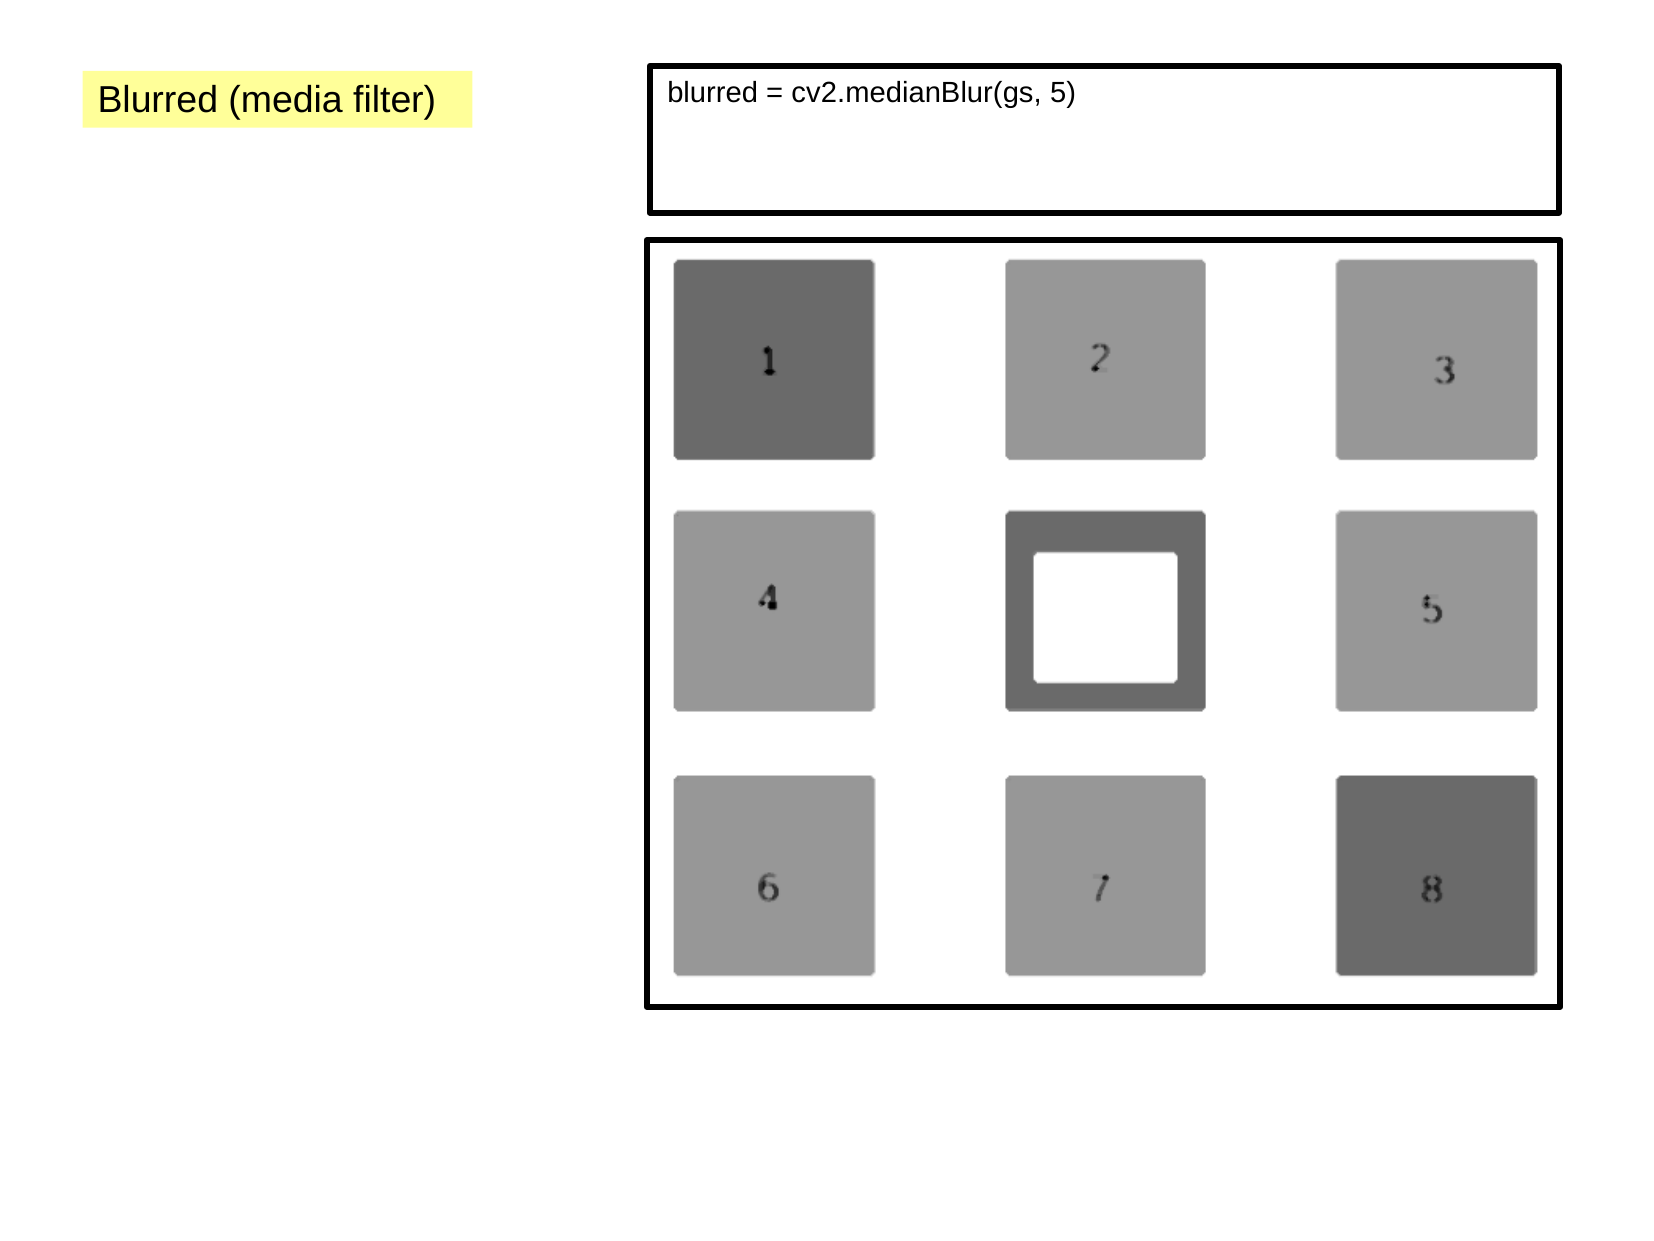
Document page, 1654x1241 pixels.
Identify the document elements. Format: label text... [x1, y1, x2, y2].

text_box blurred = cv2.medianBlur(gs, 5) [649, 65, 1560, 213]
text_box Blurred (media filter) [82, 70, 473, 128]
picture [649, 243, 1558, 1004]
